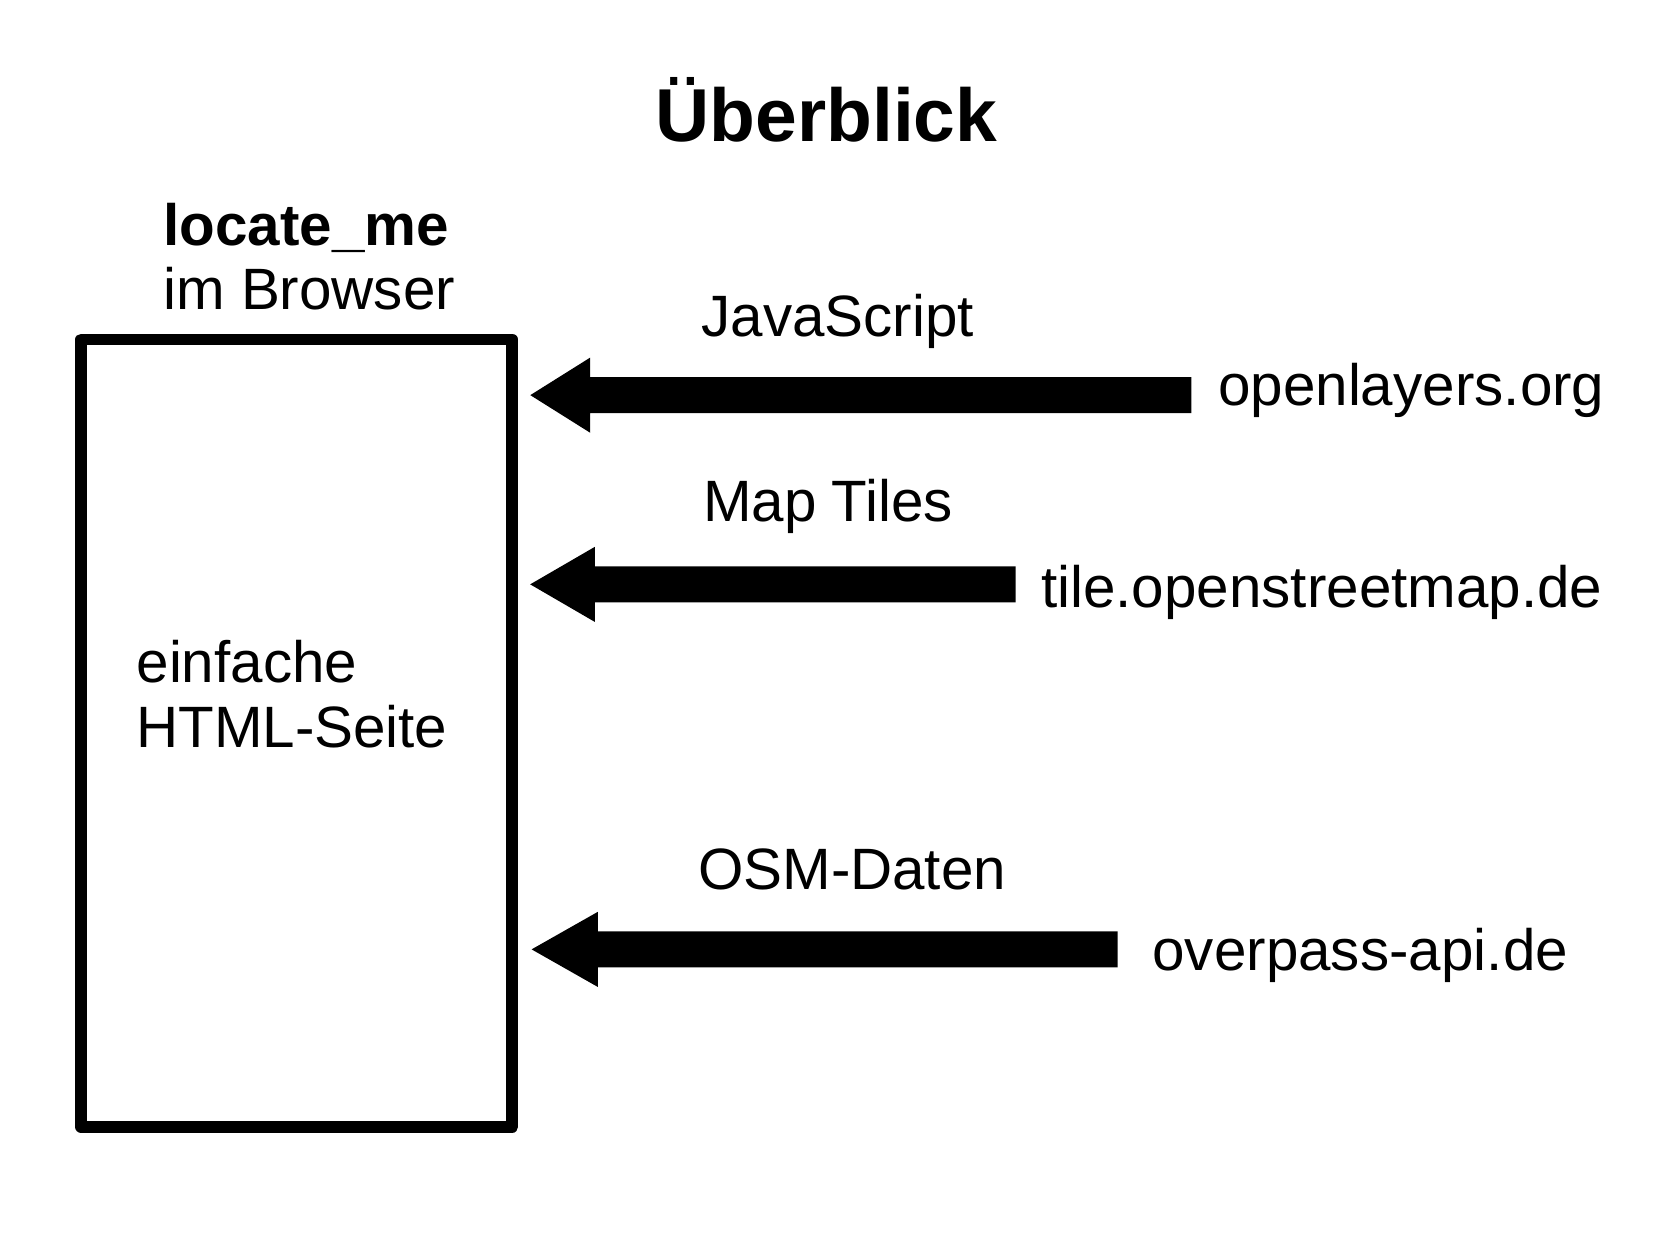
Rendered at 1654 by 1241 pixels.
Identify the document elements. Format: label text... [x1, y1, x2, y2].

text_box [530, 357, 1192, 433]
text_box [531, 911, 1118, 987]
text_box overpass-api.de [1137, 910, 1584, 991]
text_box tile.openstreetmap.de [1026, 547, 1619, 627]
text_box JavaScript [686, 276, 990, 357]
text_box [530, 546, 1016, 622]
text_box locate_me im Browser [148, 184, 471, 330]
text_box Map Tiles [688, 461, 968, 542]
text_box openlayers.org [1203, 345, 1620, 426]
text_box Überblick [641, 65, 1013, 165]
text_box einfache HTML-Seite [121, 622, 463, 768]
text_box OSM-Daten [683, 829, 1022, 910]
